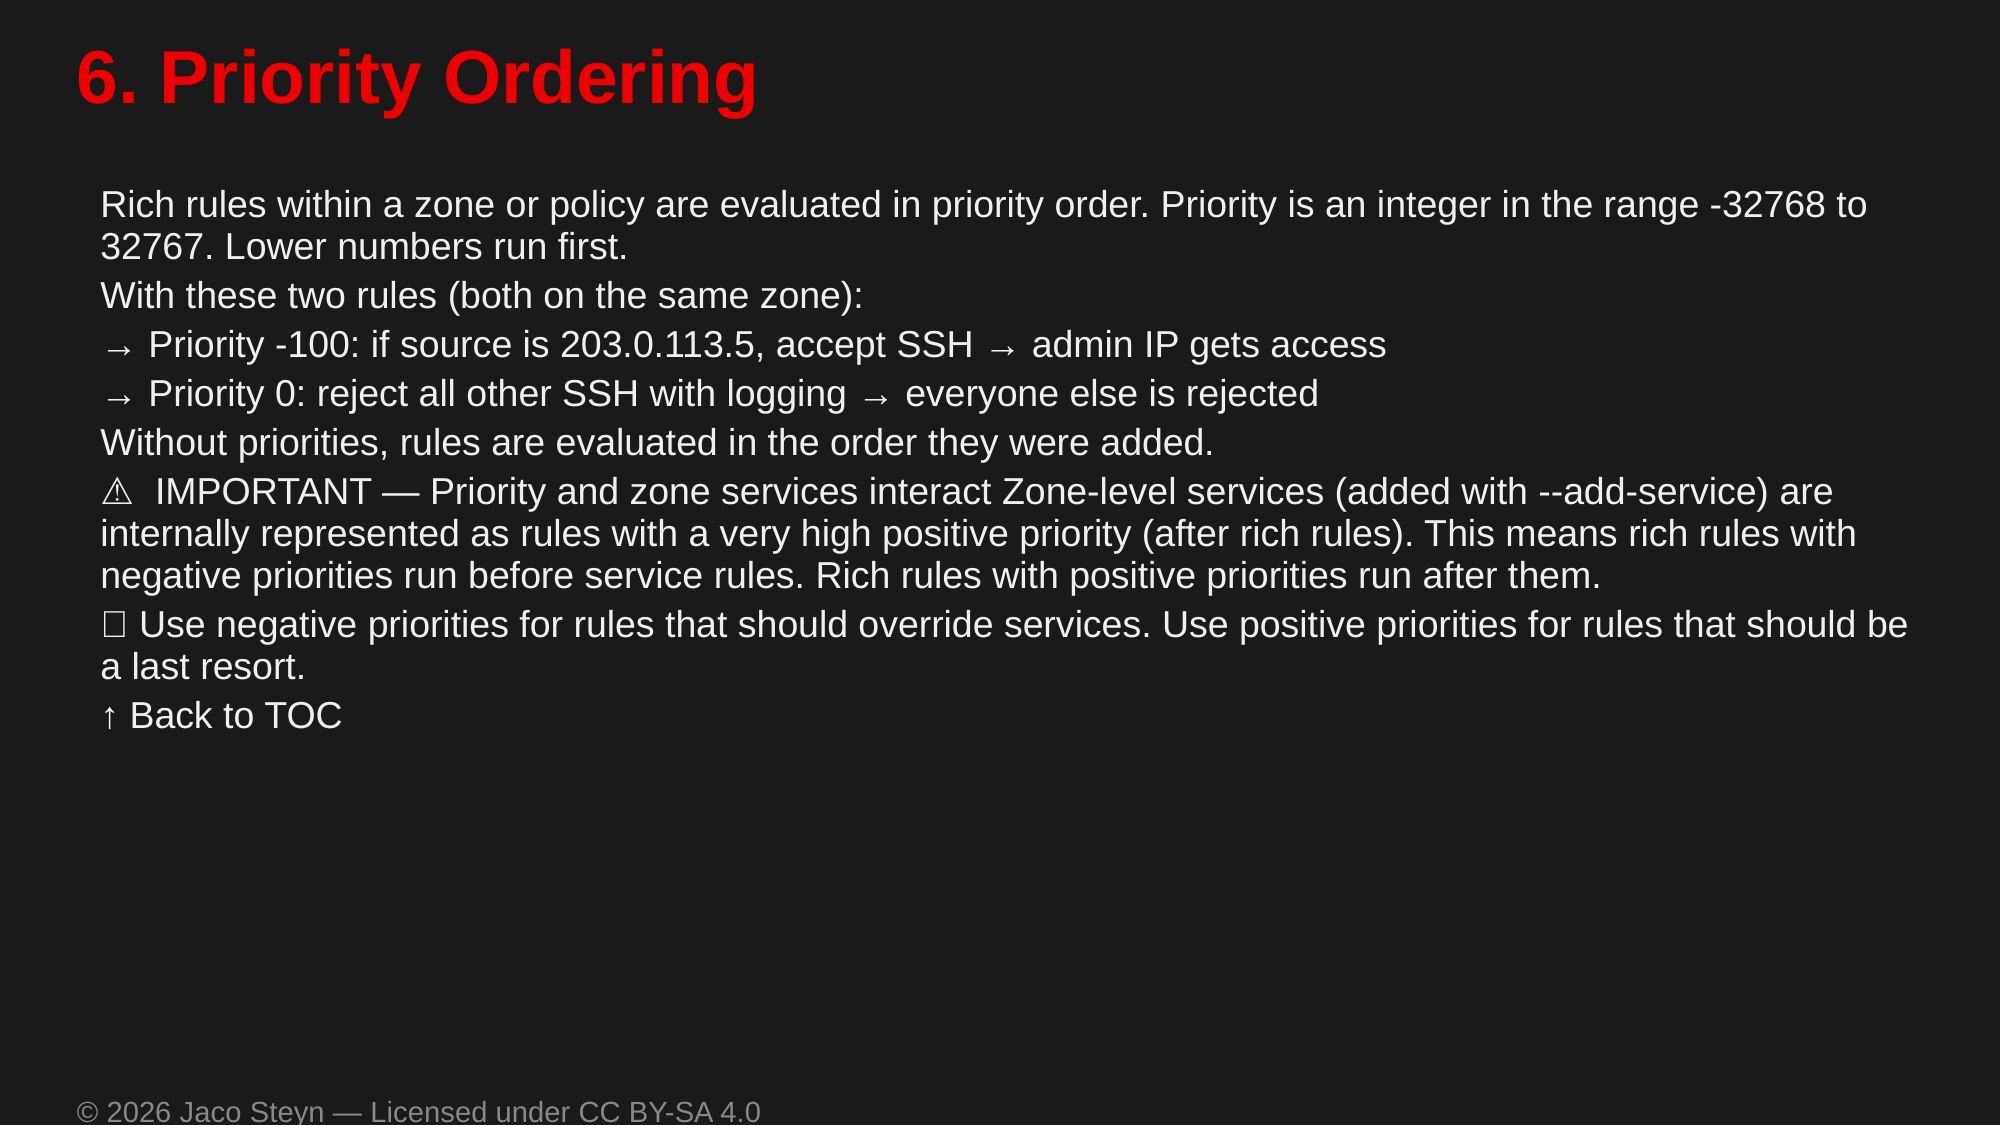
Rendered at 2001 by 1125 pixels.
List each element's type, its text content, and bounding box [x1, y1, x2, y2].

text_box Rich rules within a zone or policy are evaluated in priority order. Priority is an integer in the range -32768 to 32767. Lower numbers run first. With these two rules (both on the same zone): → Priority -100: if source is 203.0.113.5, accept SSH → admin IP gets access → Priority 0: reject all other SSH with logging → everyone else is rejected Without priorities, rules are evaluated in the order they were added. 💡 ⚠️ IMPORTANT — Priority and zone services interact Zone-level services (added with --add-service) are internally represented as rules with a very high positive priority (after rich rules). This means rich rules with negative priorities run before service rules. Rich rules with positive priorities run after them. 💡 Use negative priorities for rules that should override services. Use positive priorities for rules that should be a last resort. ↑ Back to TOC [59, 171, 1942, 1083]
text_box 6. Priority Ordering [59, 23, 1942, 154]
text_box © 2026 Jaco Steyn — Licensed under CC BY-SA 4.0 [59, 1083, 1942, 1120]
